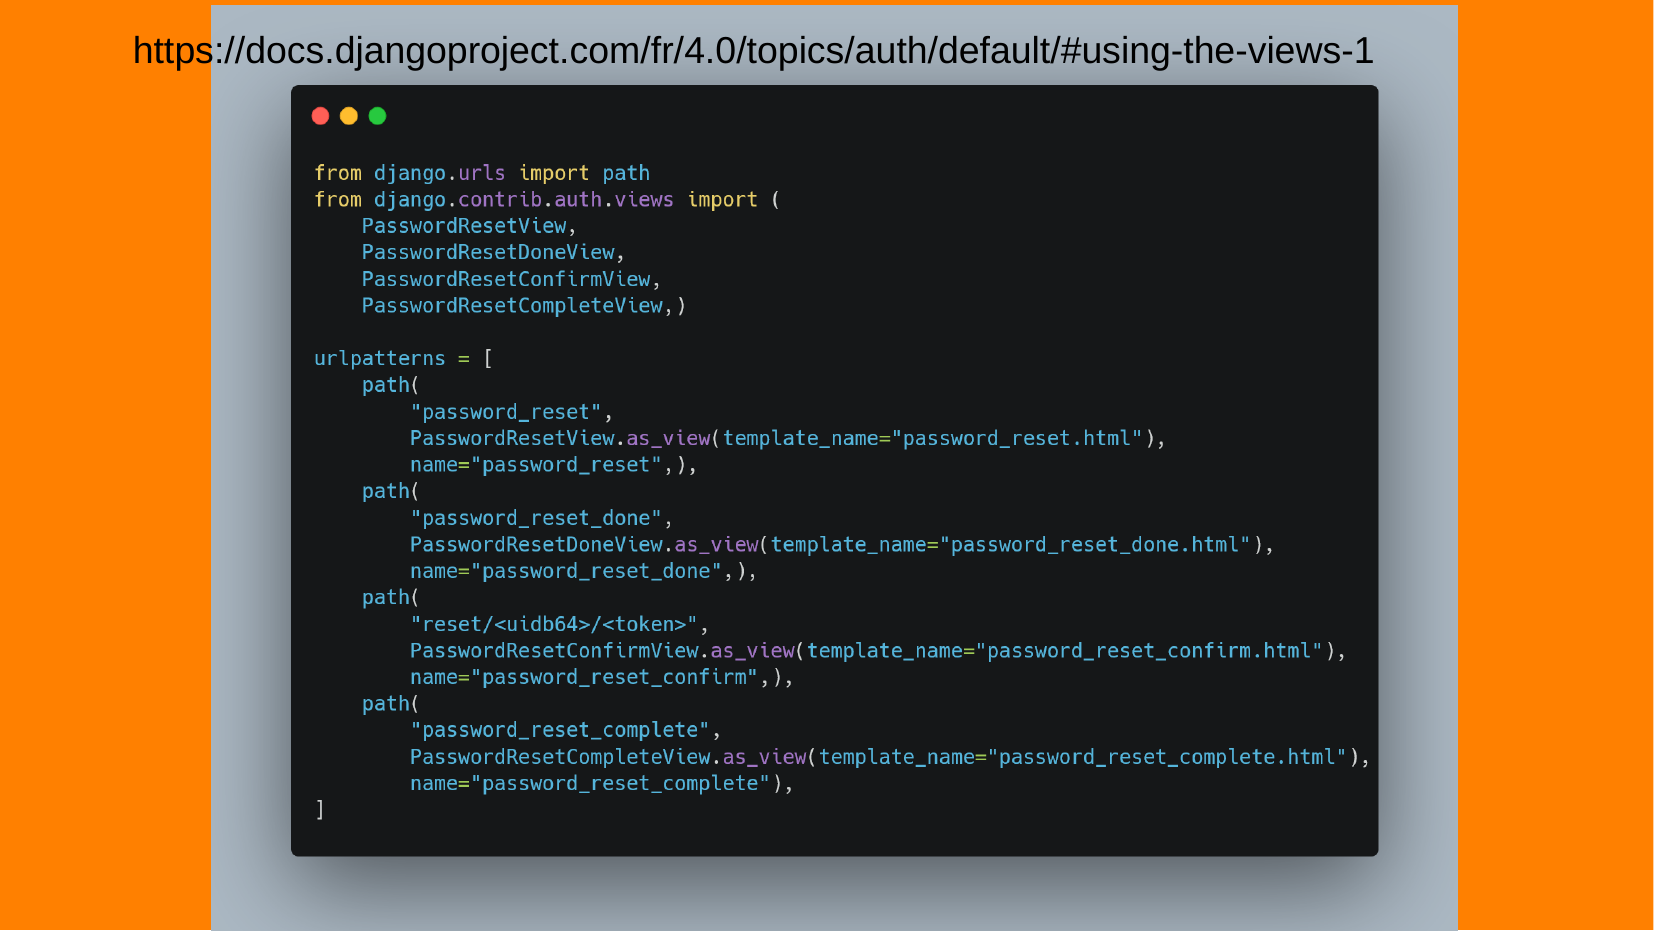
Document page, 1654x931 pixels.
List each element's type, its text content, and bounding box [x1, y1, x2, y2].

text_box https://docs.djangoproject.com/fr/4.0/topics/auth/default/#using-the-views-1 [118, 21, 1390, 79]
picture [211, 5, 1458, 931]
